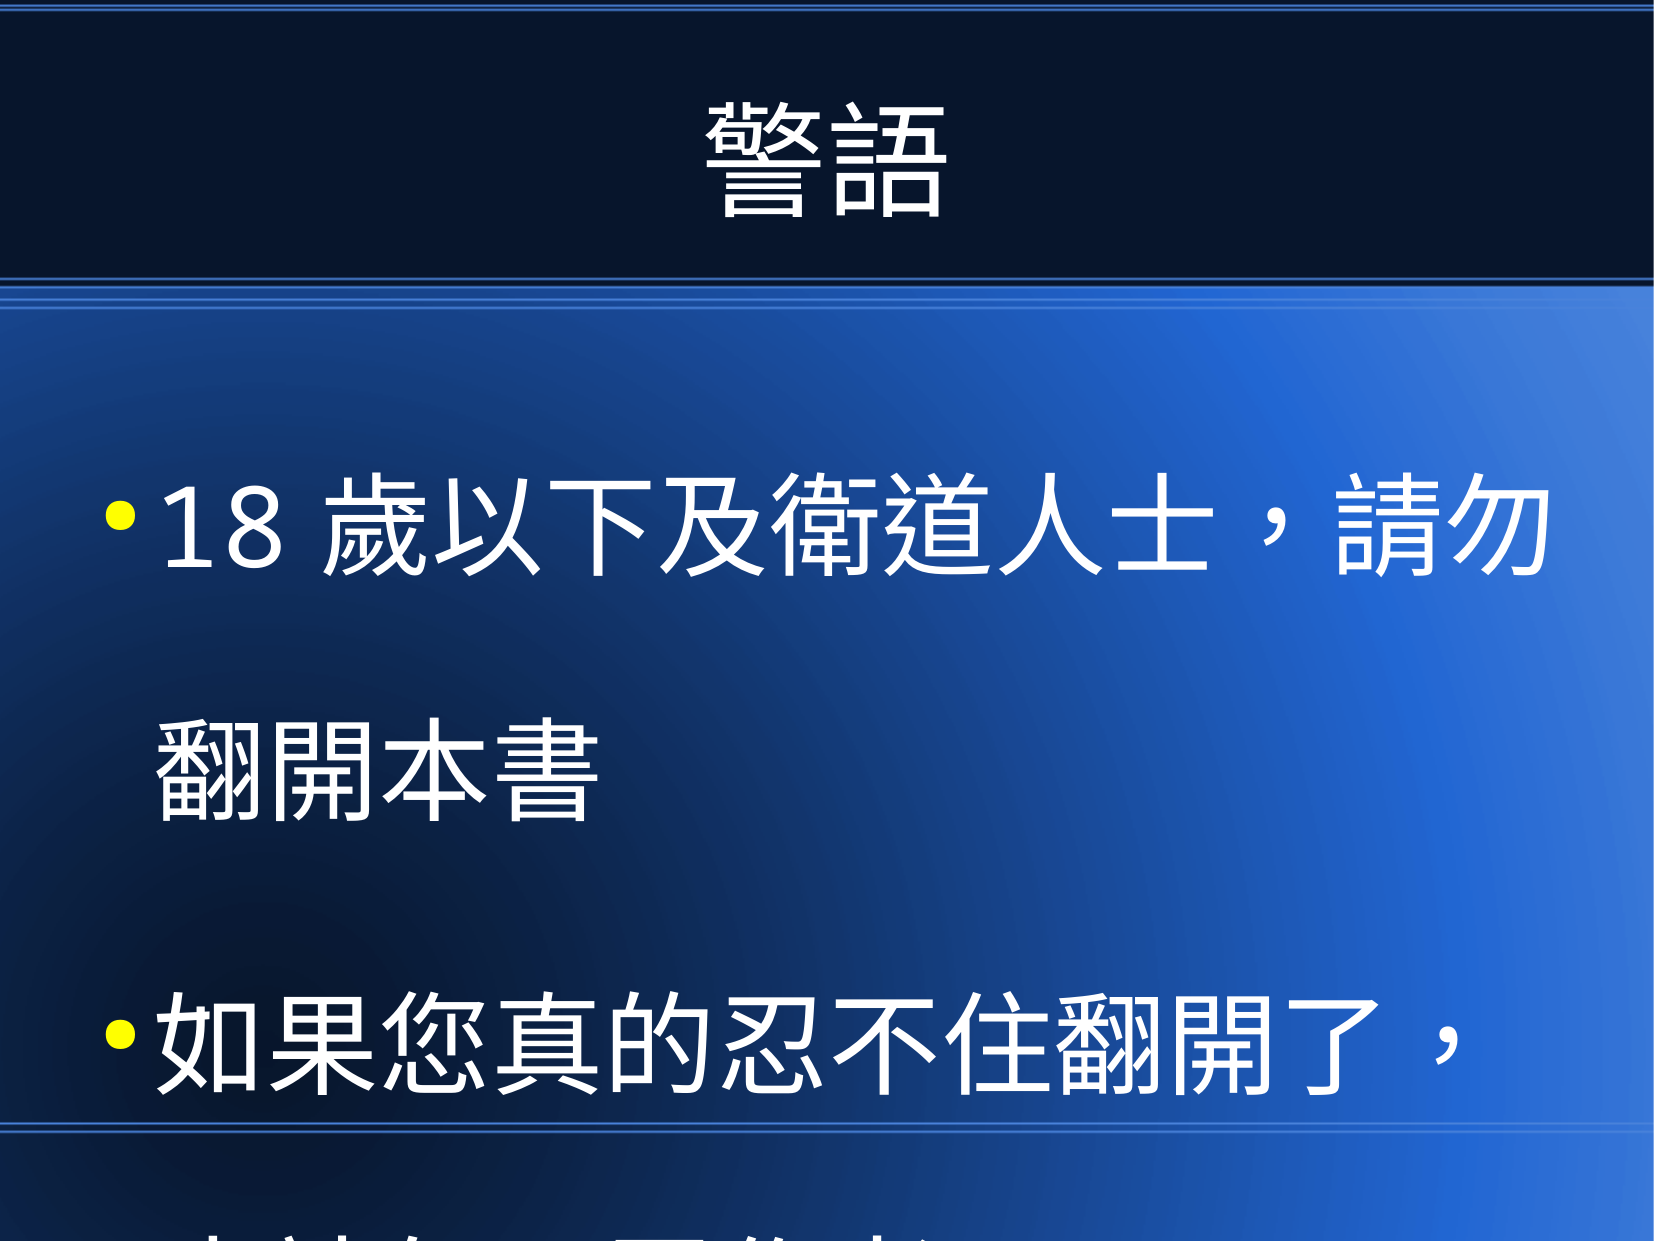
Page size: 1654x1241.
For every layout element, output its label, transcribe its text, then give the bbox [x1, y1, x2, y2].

title 警語 [82, 49, 1571, 257]
list 18歲以下及衛道人士，請勿翻開本書 如果您真的忍不住翻開了，也請勿辱罵作者 [82, 355, 1571, 1241]
picture [0, 0, 1654, 1241]
